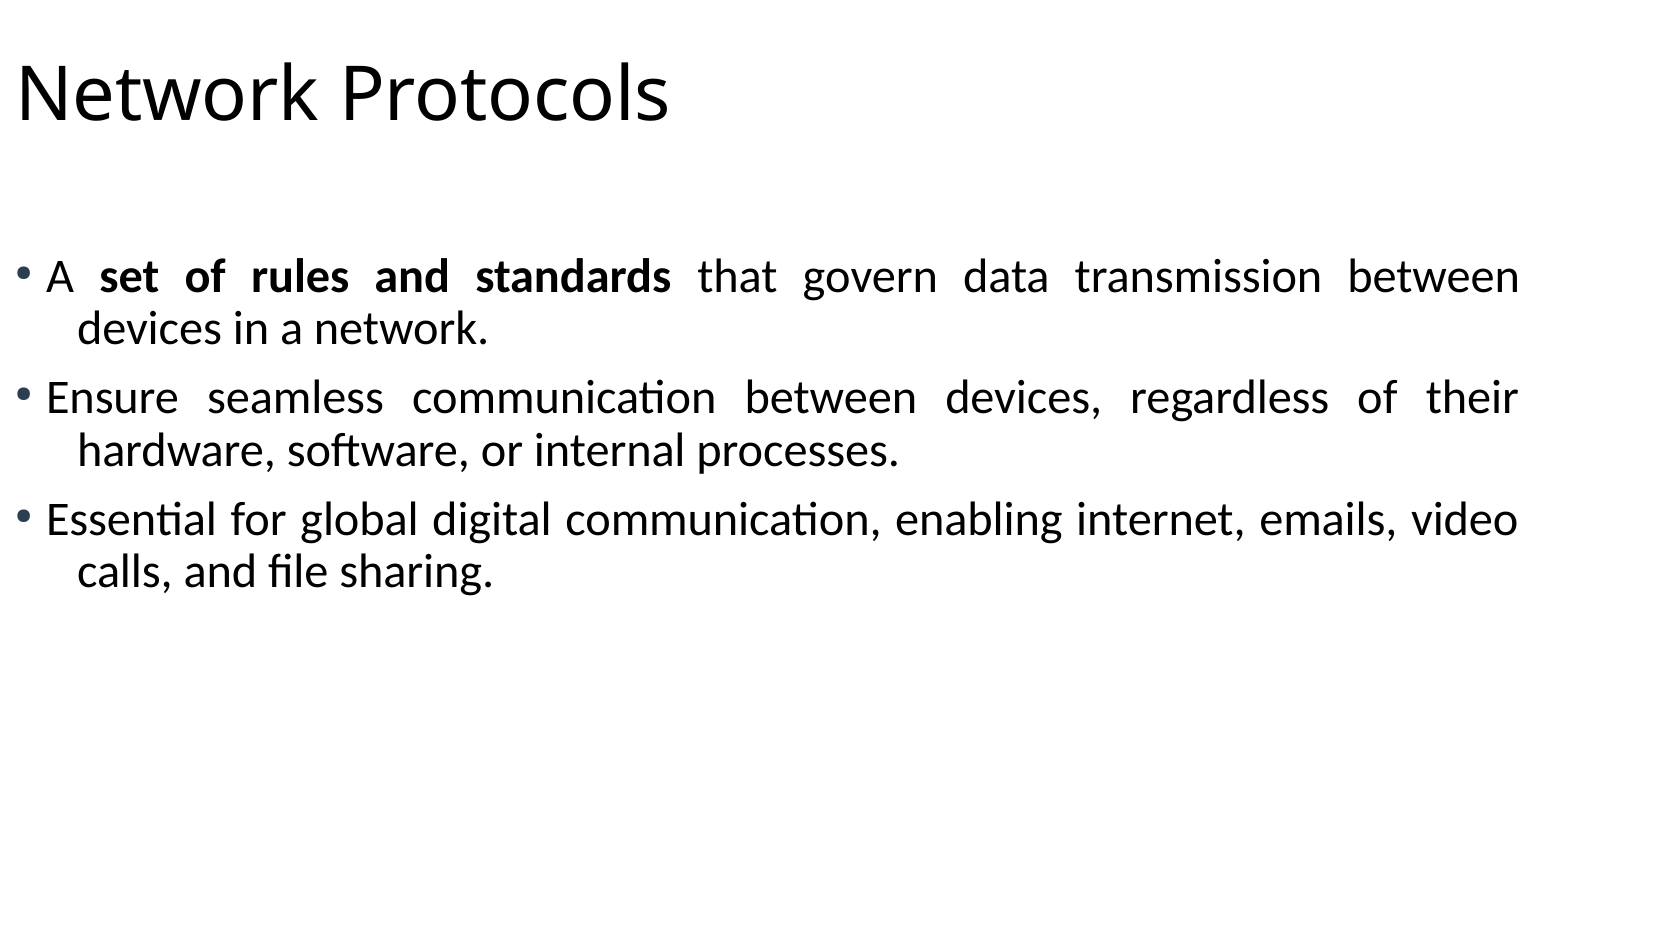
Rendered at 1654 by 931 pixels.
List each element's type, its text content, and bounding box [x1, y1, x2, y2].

list A set of rules and standards that govern data transmission between devices in a network. Ensure seamless communication between devices, regardless of their hardware, software, or internal processes. Essential for global digital communication, enabling internet, emails, video calls, and file sharing. [0, 243, 1536, 864]
title Network Protocols [0, 36, 1536, 155]
